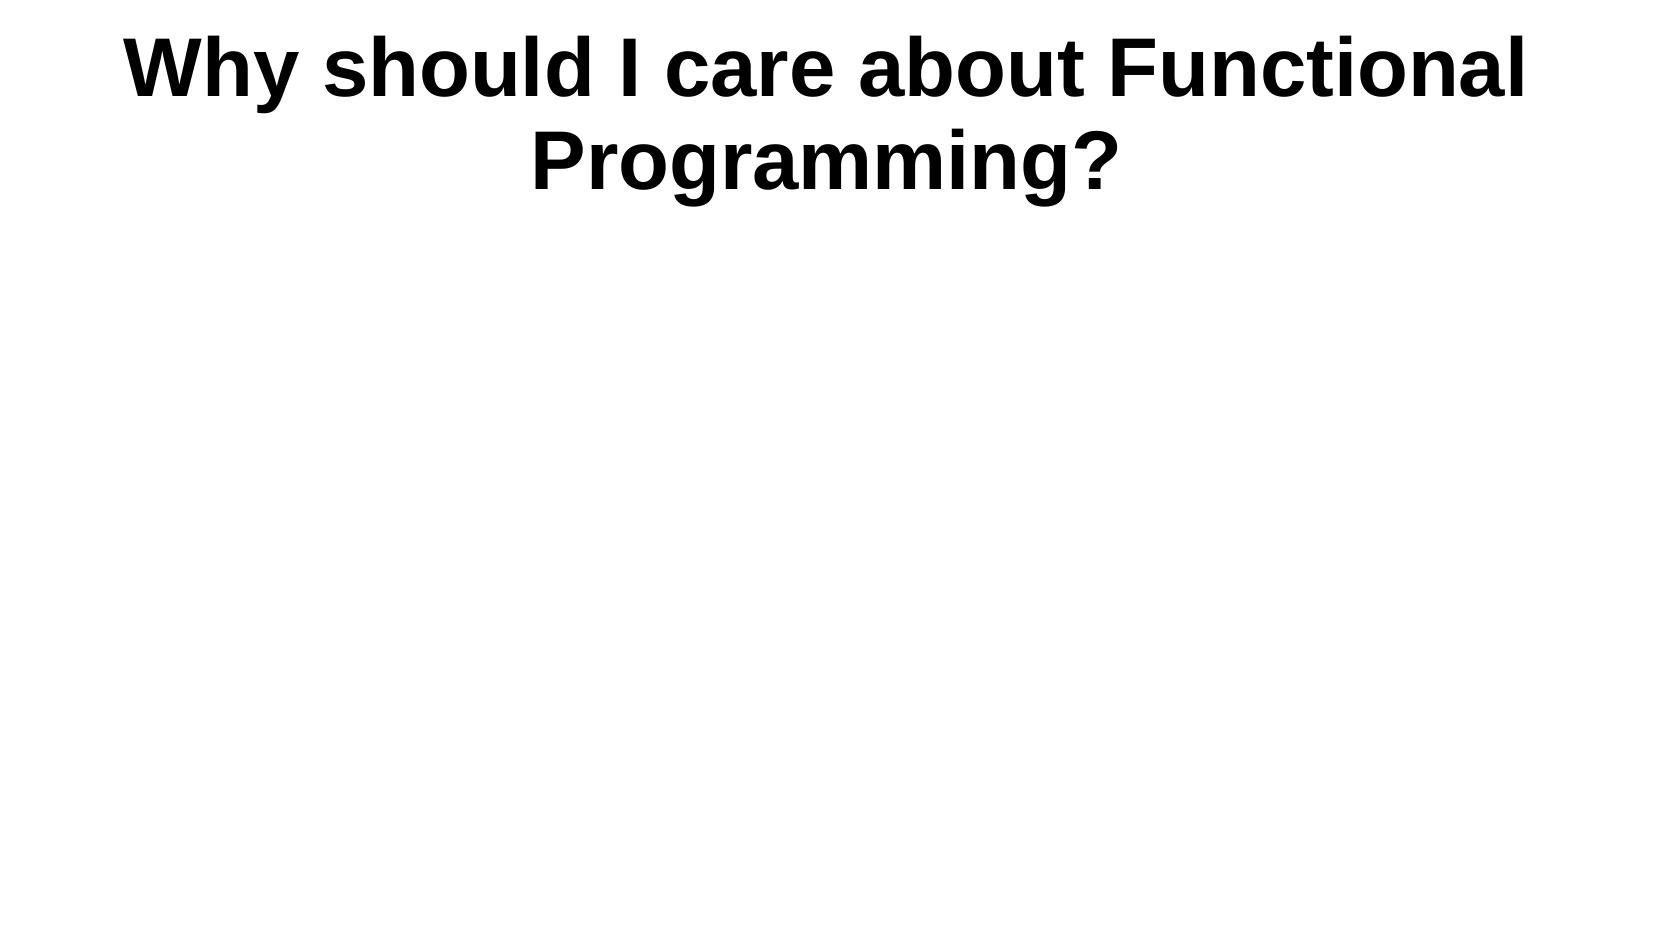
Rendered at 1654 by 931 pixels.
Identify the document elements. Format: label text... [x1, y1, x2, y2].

title Why should I care about Functional Programming? [82, 12, 1571, 218]
